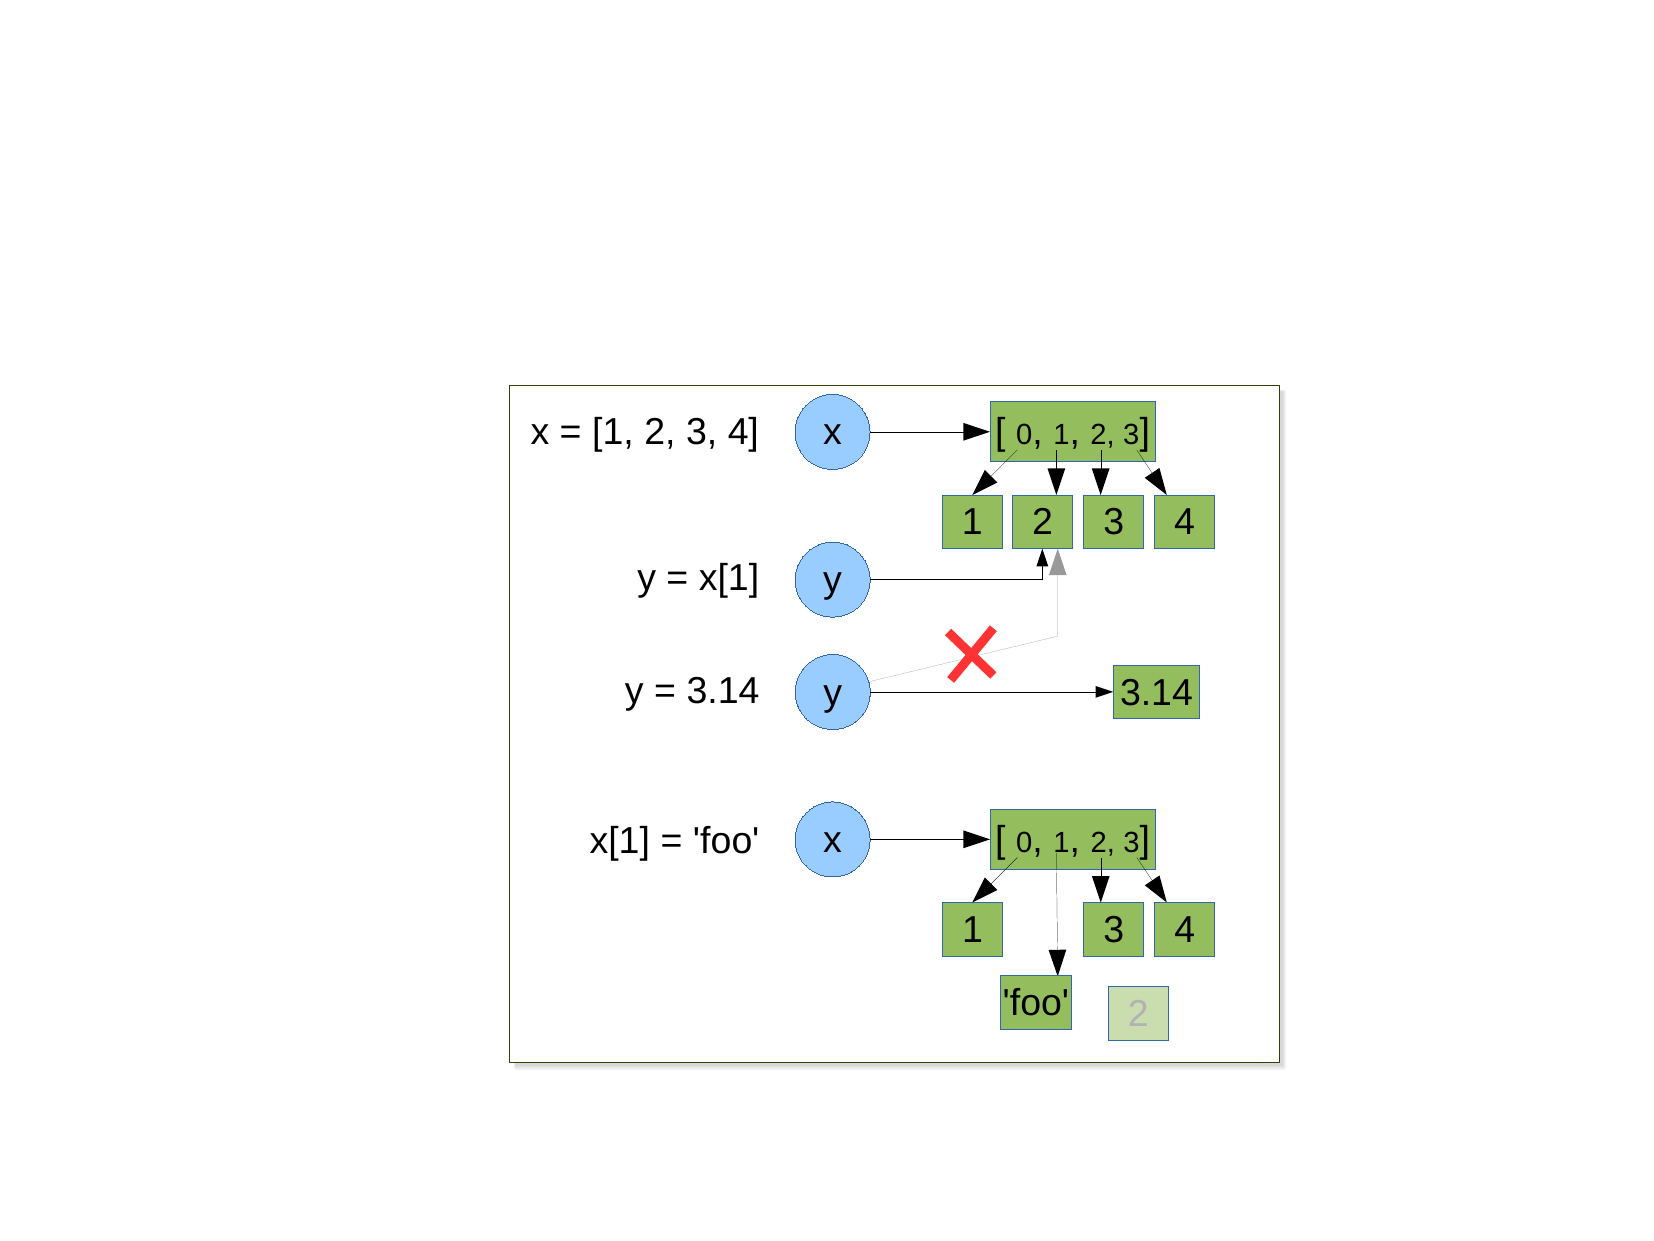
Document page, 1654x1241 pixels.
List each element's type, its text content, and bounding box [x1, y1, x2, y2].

text_box 2 [1108, 986, 1169, 1041]
text_box 4 [1154, 902, 1215, 957]
text_box [ 0, 1, 2, 3] [990, 809, 1156, 870]
text_box x[1] = 'foo' [574, 812, 775, 870]
text_box 2 [1012, 495, 1073, 549]
text_box y [795, 654, 871, 730]
text_box [509, 385, 1280, 1063]
text_box 3 [1083, 902, 1144, 957]
text_box 3 [1083, 495, 1144, 549]
text_box x = [1, 2, 3, 4] [515, 403, 775, 461]
text_box 'foo' [1000, 975, 1072, 1030]
text_box y = 3.14 [610, 661, 775, 719]
text_box y [795, 542, 871, 618]
text_box x [795, 801, 871, 877]
text_box [ 0, 1, 2, 3] [990, 401, 1156, 462]
text_box x [795, 394, 871, 470]
text_box 1 [942, 902, 1003, 957]
text_box 4 [1154, 495, 1215, 549]
text_box 3.14 [1113, 665, 1200, 719]
text_box y = x[1] [622, 549, 775, 607]
text_box 1 [942, 495, 1003, 549]
